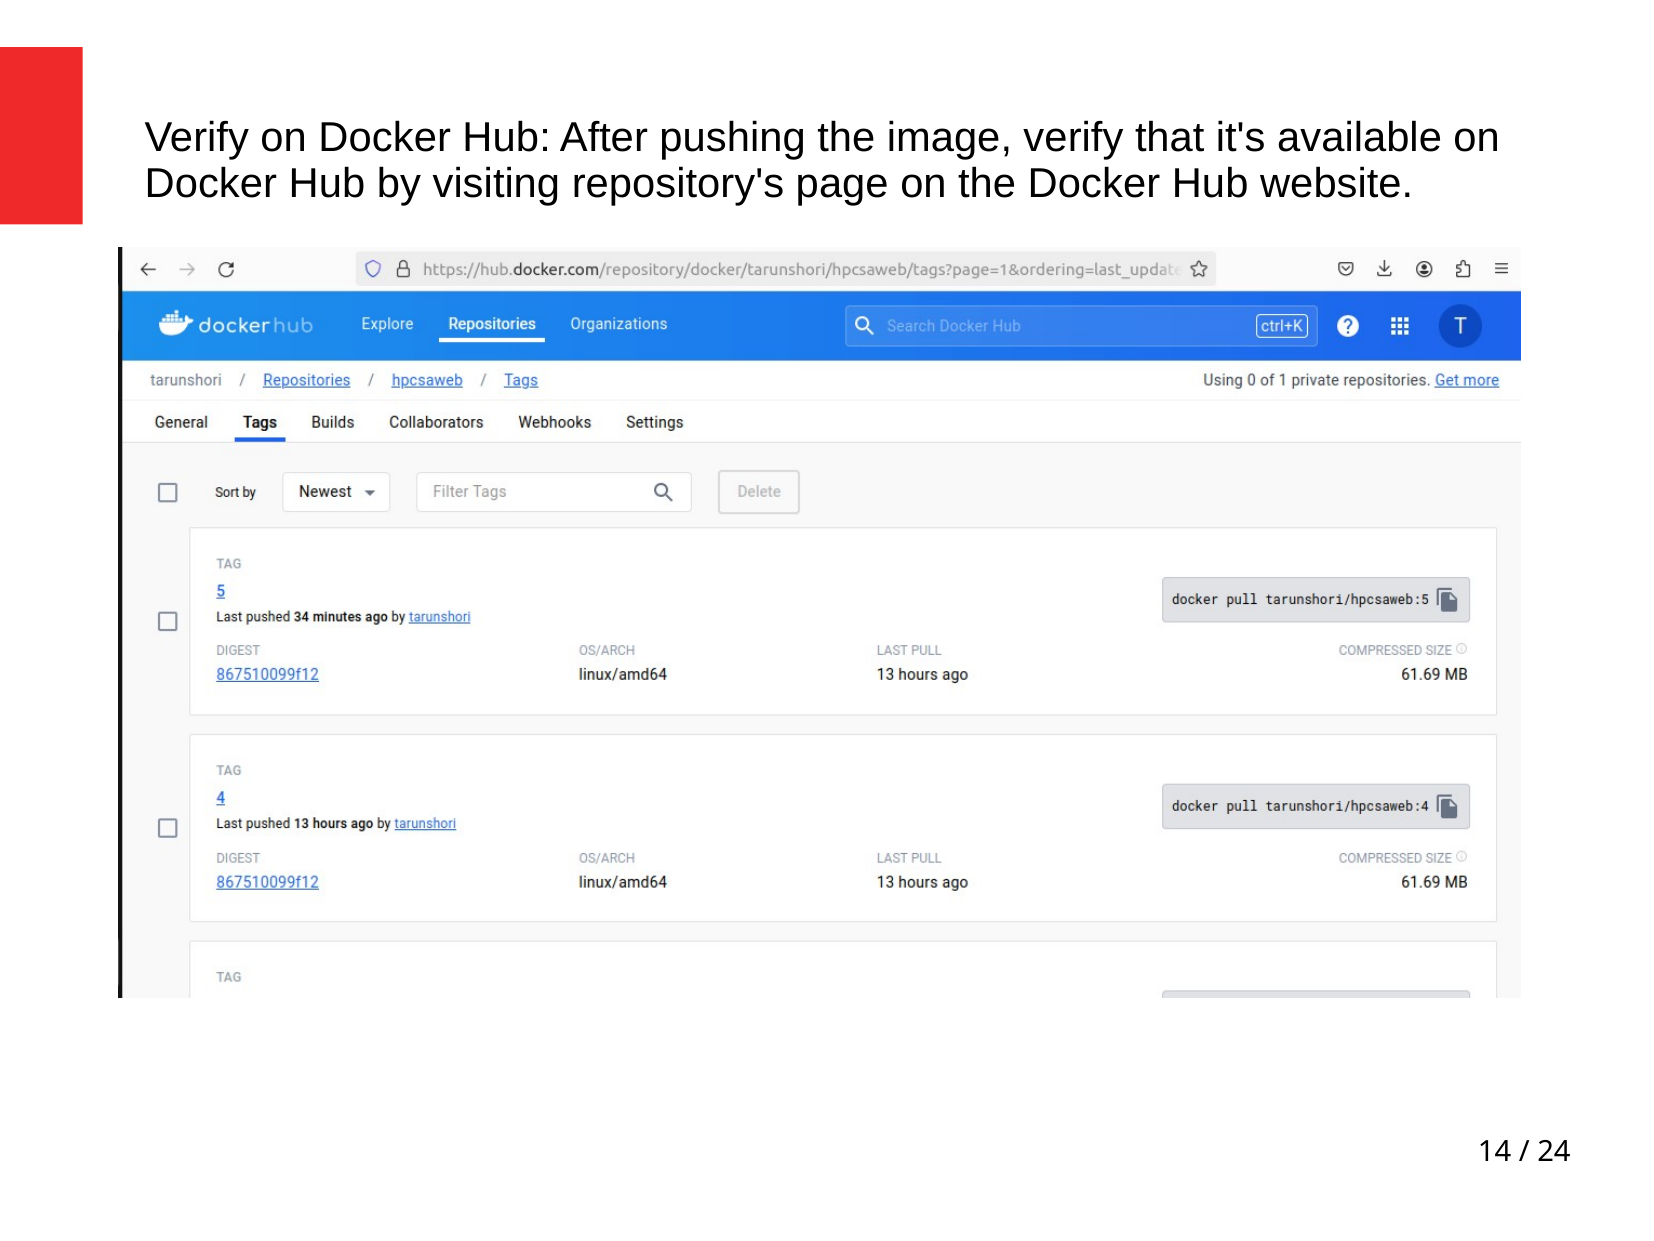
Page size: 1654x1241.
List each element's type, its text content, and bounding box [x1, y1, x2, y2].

picture [118, 247, 1521, 998]
text_box Verify on Docker Hub: After pushing the image, verify that it's available on Docker Hub by visiting repository's page on the Docker Hub website. [129, 106, 1528, 215]
